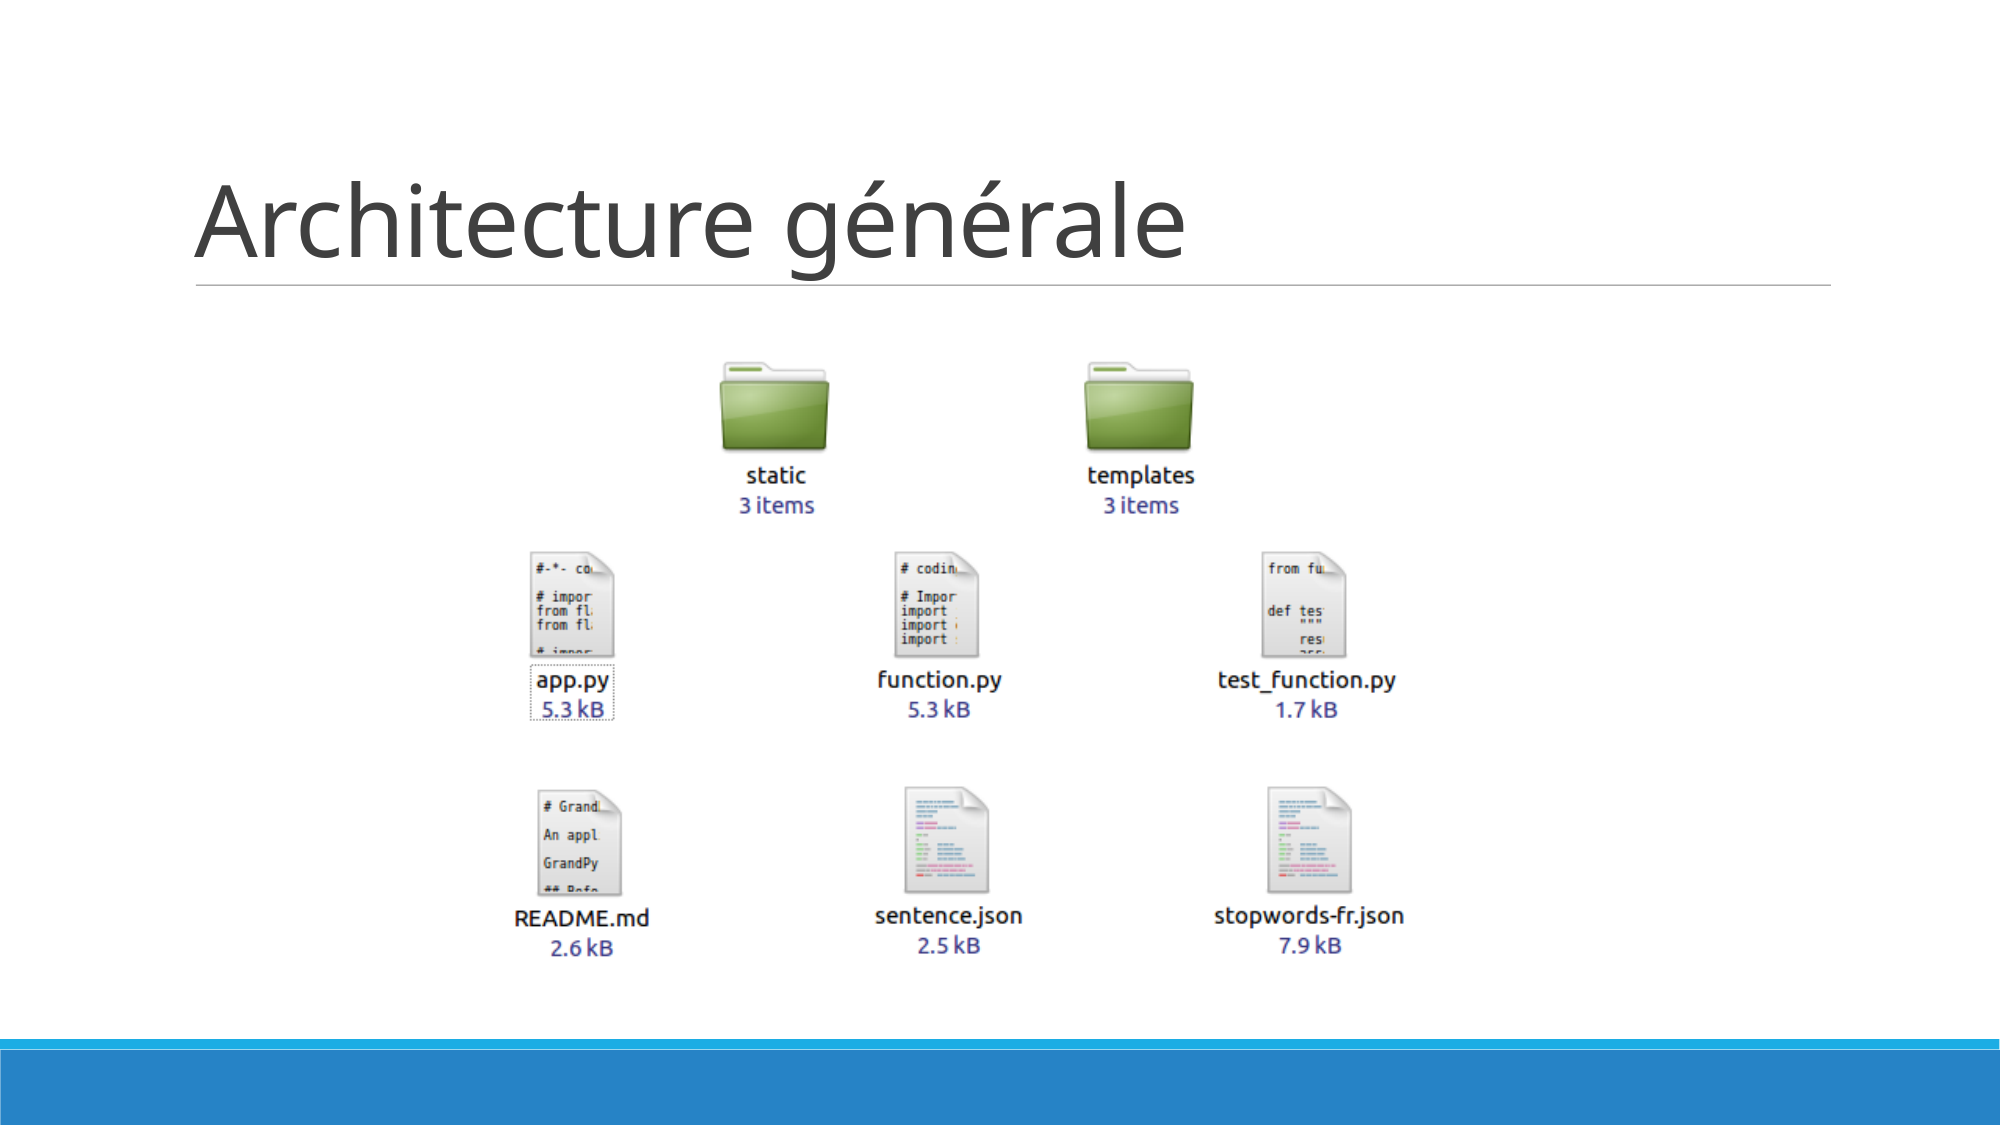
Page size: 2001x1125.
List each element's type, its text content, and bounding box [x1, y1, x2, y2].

picture [1196, 544, 1411, 729]
picture [499, 544, 1020, 735]
text_box Architecture générale [180, 47, 1830, 285]
picture [858, 779, 1410, 968]
picture [670, 359, 1230, 528]
picture [480, 779, 680, 969]
